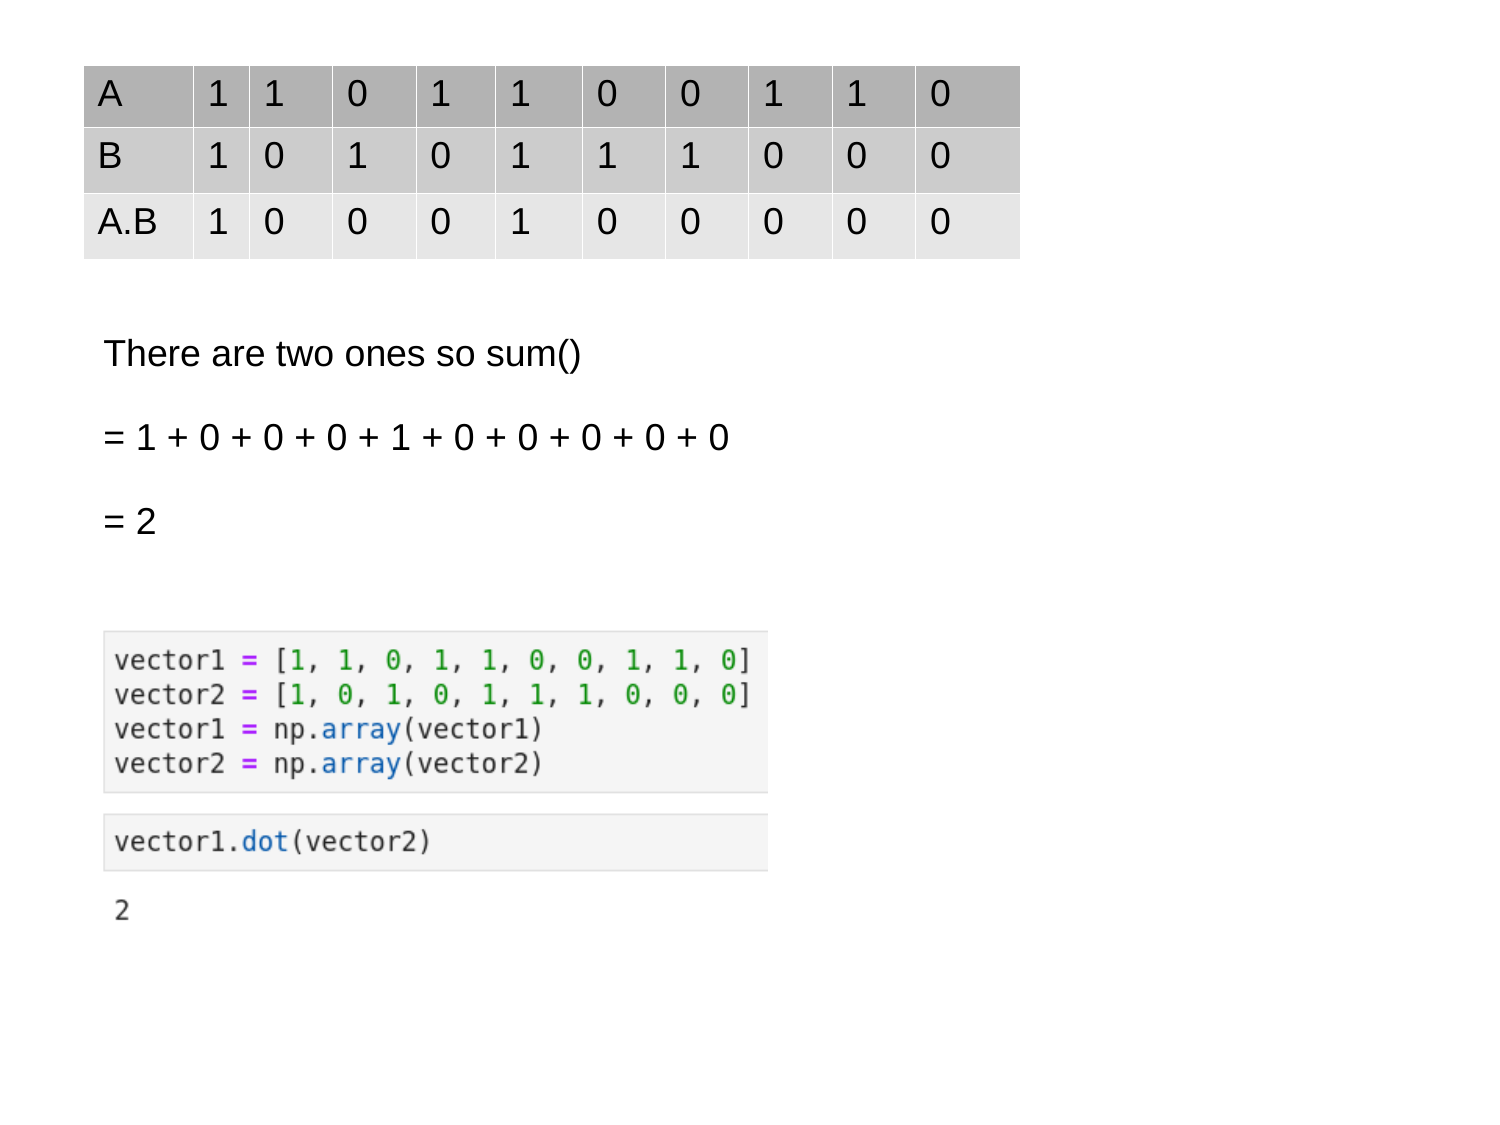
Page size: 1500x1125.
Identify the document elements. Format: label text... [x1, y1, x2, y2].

table_cell 1 [333, 128, 416, 193]
table_header 1 [749, 66, 832, 127]
table_cell 1 [583, 128, 665, 193]
table_cell 0 [250, 194, 332, 259]
table_cell 0 [749, 194, 832, 259]
table_header 0 [583, 66, 665, 127]
table_cell 1 [194, 194, 249, 259]
table_header 0 [916, 66, 1020, 127]
table_cell 0 [916, 194, 1020, 259]
table_header 0 [666, 66, 748, 127]
table_header A [84, 66, 193, 127]
table_cell 1 [496, 194, 582, 259]
table_header 1 [833, 66, 915, 127]
table_cell 0 [833, 128, 915, 193]
table_cell 0 [666, 194, 748, 259]
table_cell A.B [84, 194, 193, 259]
table_header 0 [333, 66, 416, 127]
table_cell 0 [333, 194, 416, 259]
table_cell 1 [666, 128, 748, 193]
table_cell 1 [496, 128, 582, 193]
table_cell 0 [250, 128, 332, 193]
table_cell 0 [833, 194, 915, 259]
table_cell B [84, 128, 193, 193]
table_header 1 [417, 66, 495, 127]
table_cell 0 [417, 128, 495, 193]
table_cell 0 [417, 194, 495, 259]
table_cell 0 [583, 194, 665, 259]
table_header 1 [194, 66, 249, 127]
picture [102, 620, 768, 942]
table_cell 1 [194, 128, 249, 193]
table_cell 0 [749, 128, 832, 193]
table_cell 0 [916, 128, 1020, 193]
table_header 1 [496, 66, 582, 127]
table_header 1 [250, 66, 332, 127]
text_box There are two ones so sum() = 1 + 0 + 0 + 0 + 1 + 0 + 0 + 0 + 0 + 0 = 2 [88, 324, 1093, 550]
